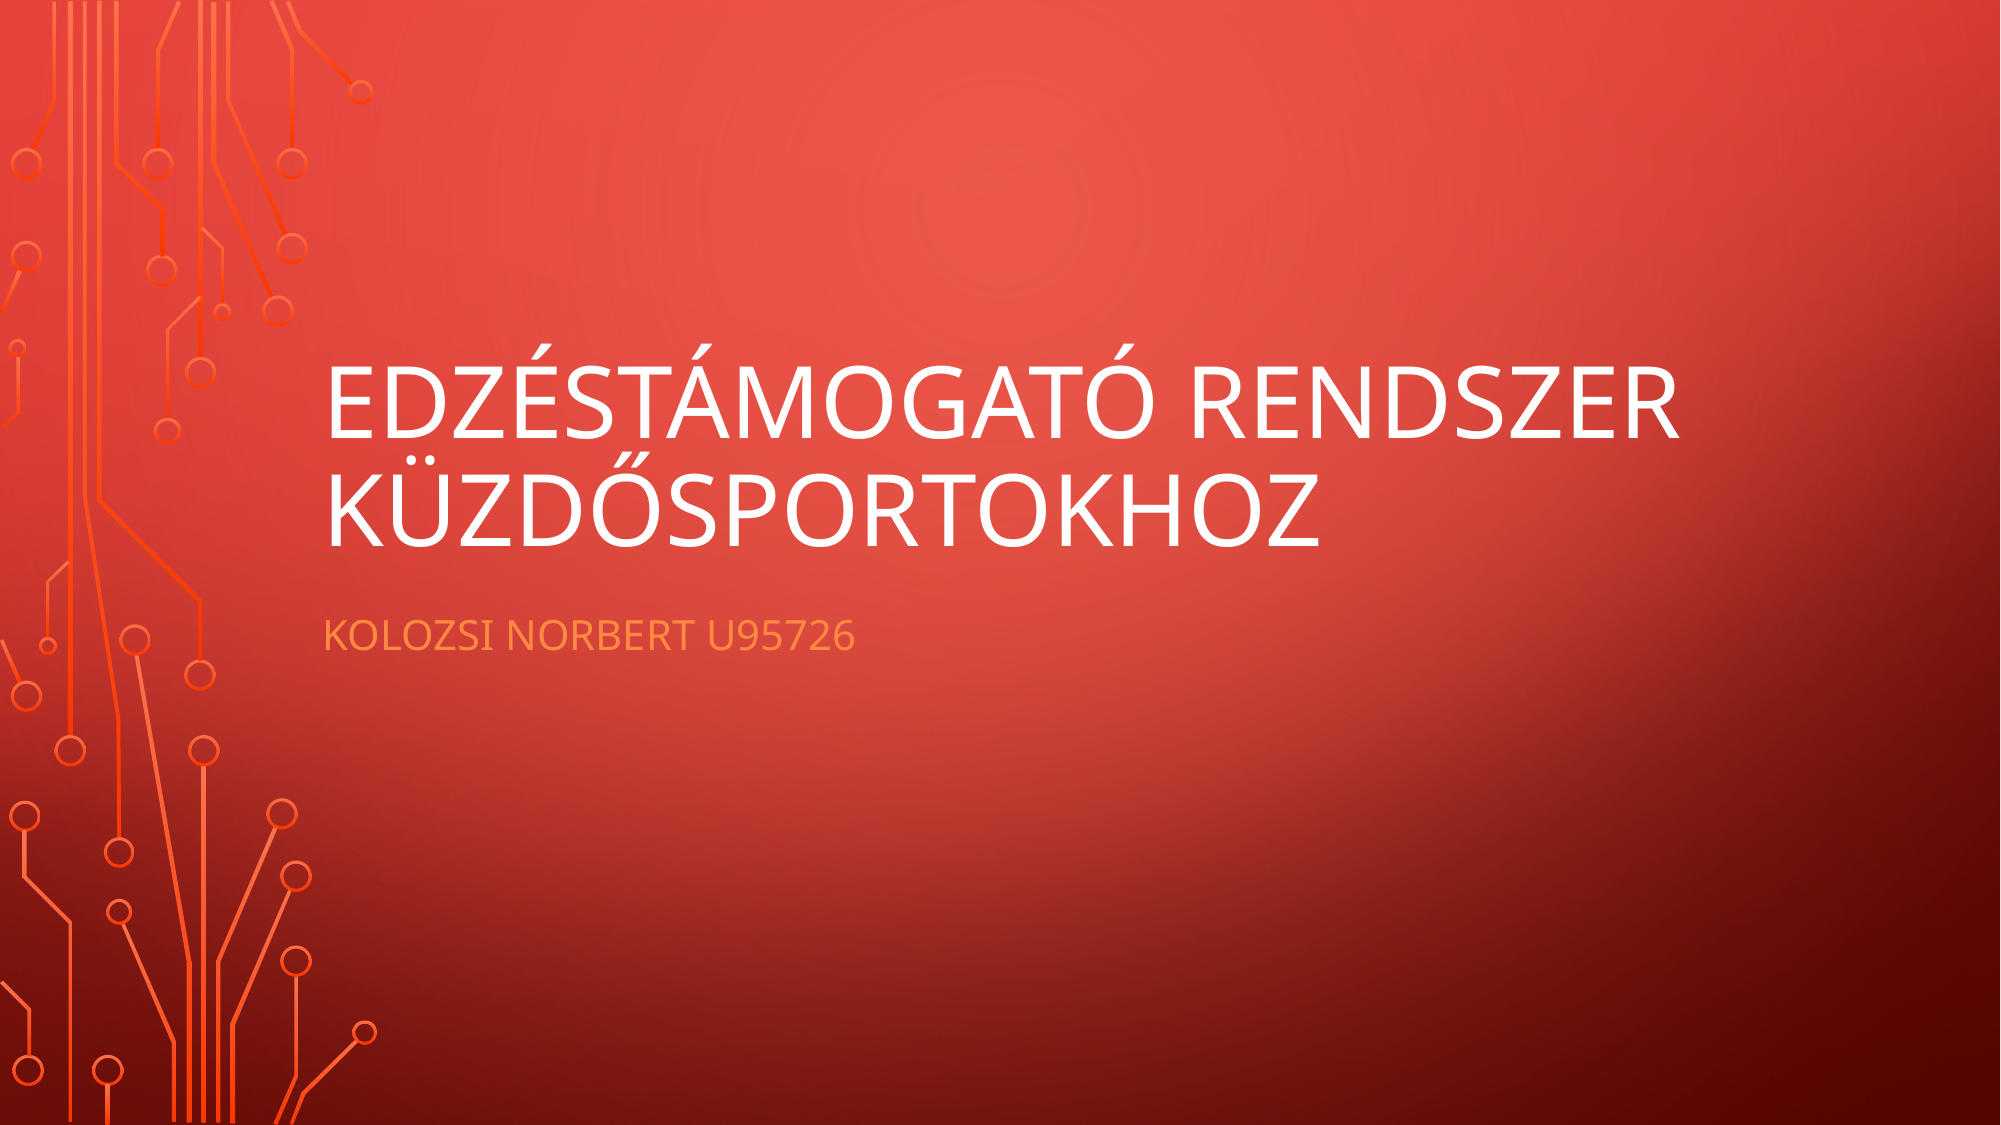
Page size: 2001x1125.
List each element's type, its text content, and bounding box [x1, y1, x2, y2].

title EDZÉSTÁMOGATÓ RENDSZER KÜZDŐSPORTOKHOZ [307, 184, 1750, 576]
subtitle Kolozsi Norbert U95726 [307, 590, 1750, 863]
